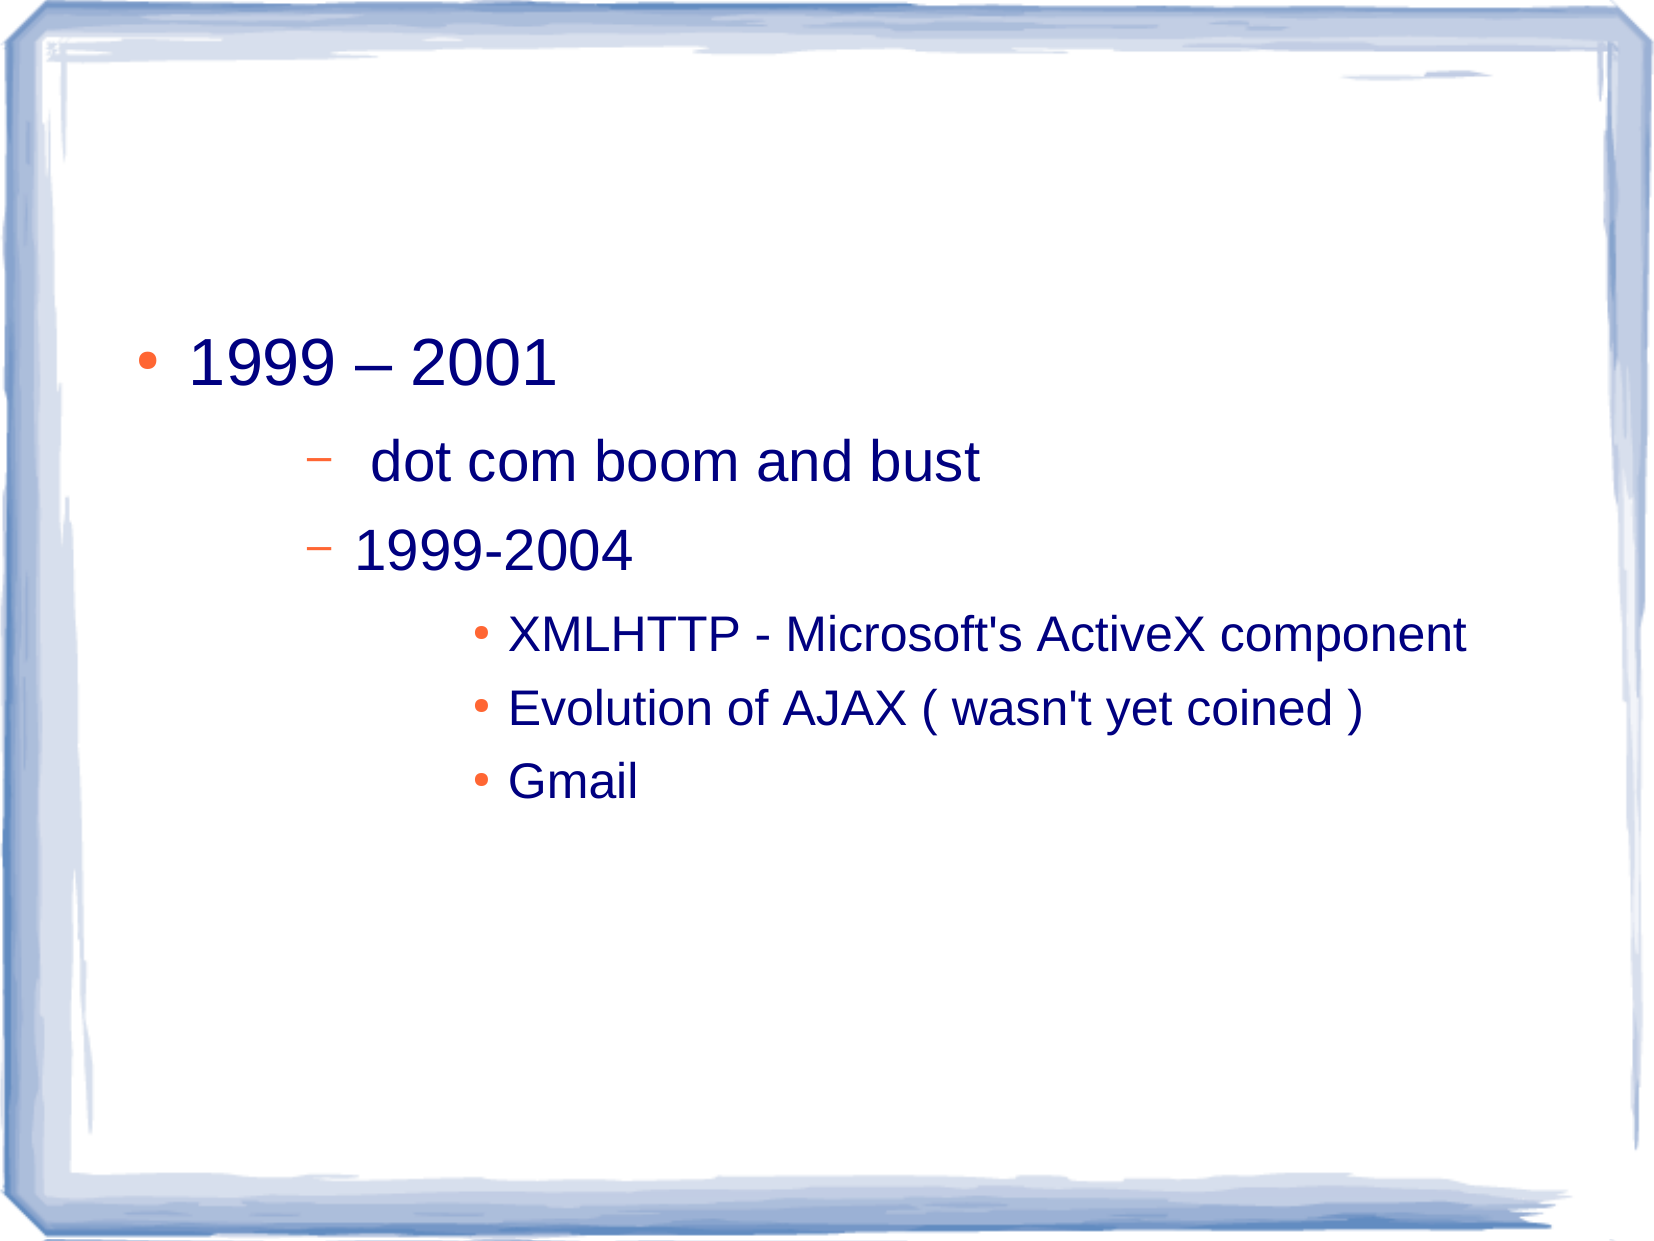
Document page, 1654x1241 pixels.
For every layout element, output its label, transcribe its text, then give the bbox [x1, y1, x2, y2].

list 1999 – 2001 dot com boom and bust 1999-2004 XMLHTTP - Microsoft's ActiveX component Evolution of AJAX ( wasn't yet coined ) Gmail [118, 324, 1571, 1004]
picture [0, 0, 1654, 1241]
